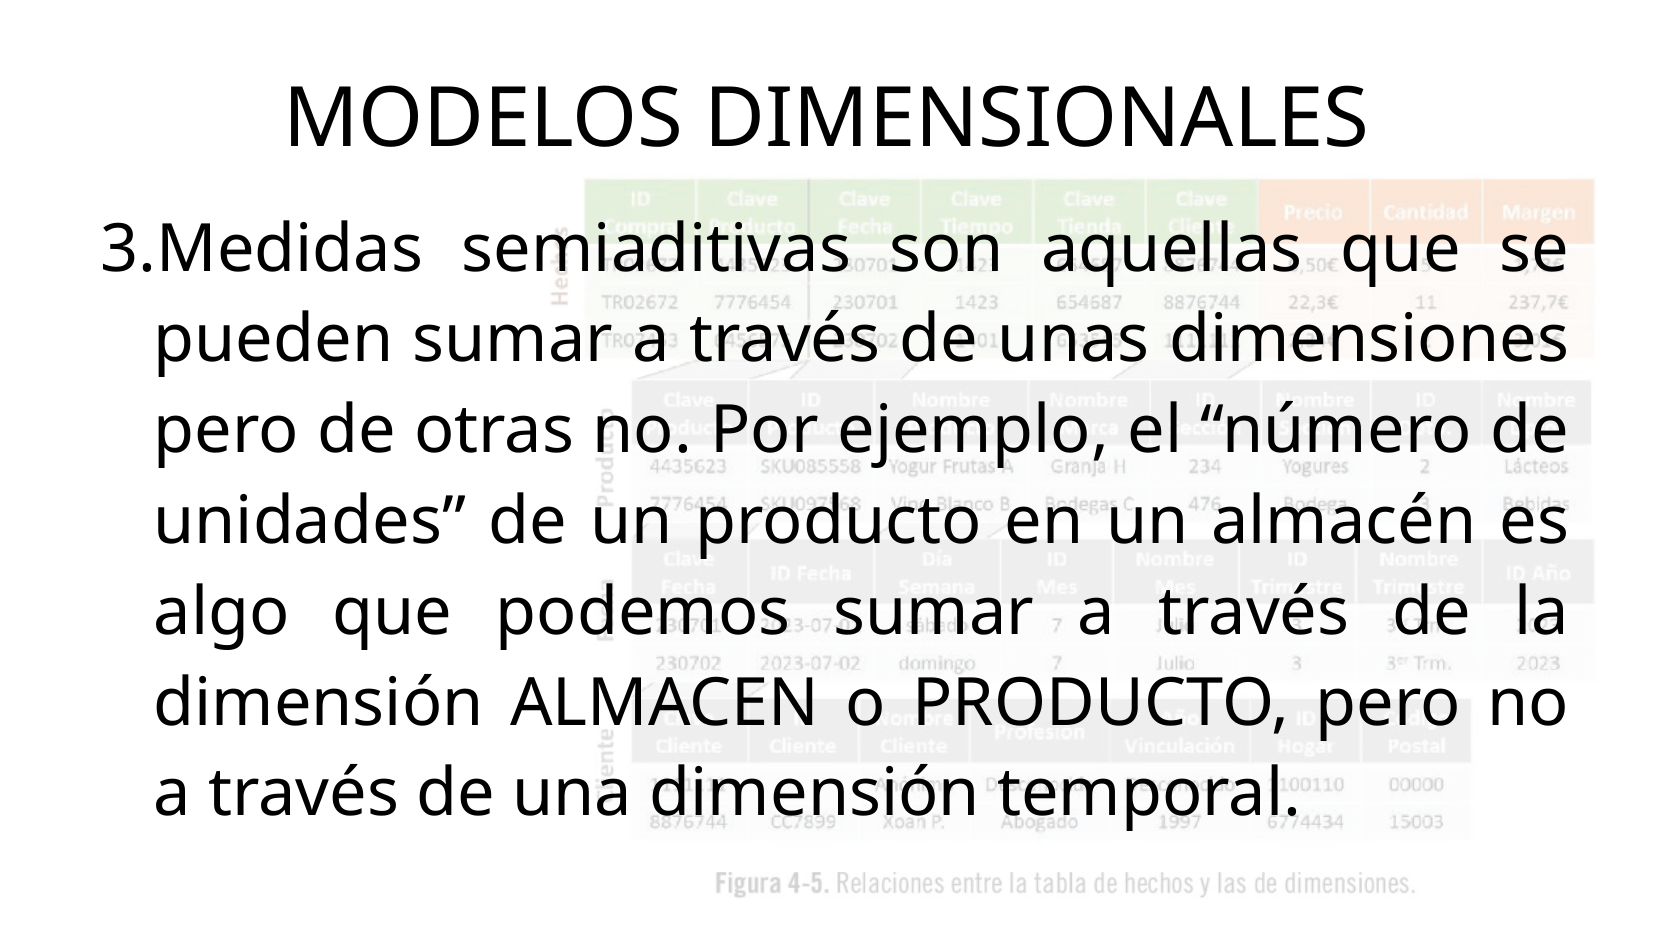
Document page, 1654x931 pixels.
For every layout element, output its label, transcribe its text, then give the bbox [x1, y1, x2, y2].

picture [531, 147, 1624, 909]
title MODELOS DIMENSIONALES [82, 37, 1571, 193]
list Medidas semiaditivas son aquellas que se pueden sumar a través de unas dimensiones pero de otras no. Por ejemplo, el “número de unidades” de un producto en un almacén es algo que podemos sumar a través de la dimensión ALMACEN o PRODUCTO, pero no a través de una dimensión temporal. [82, 199, 1571, 928]
